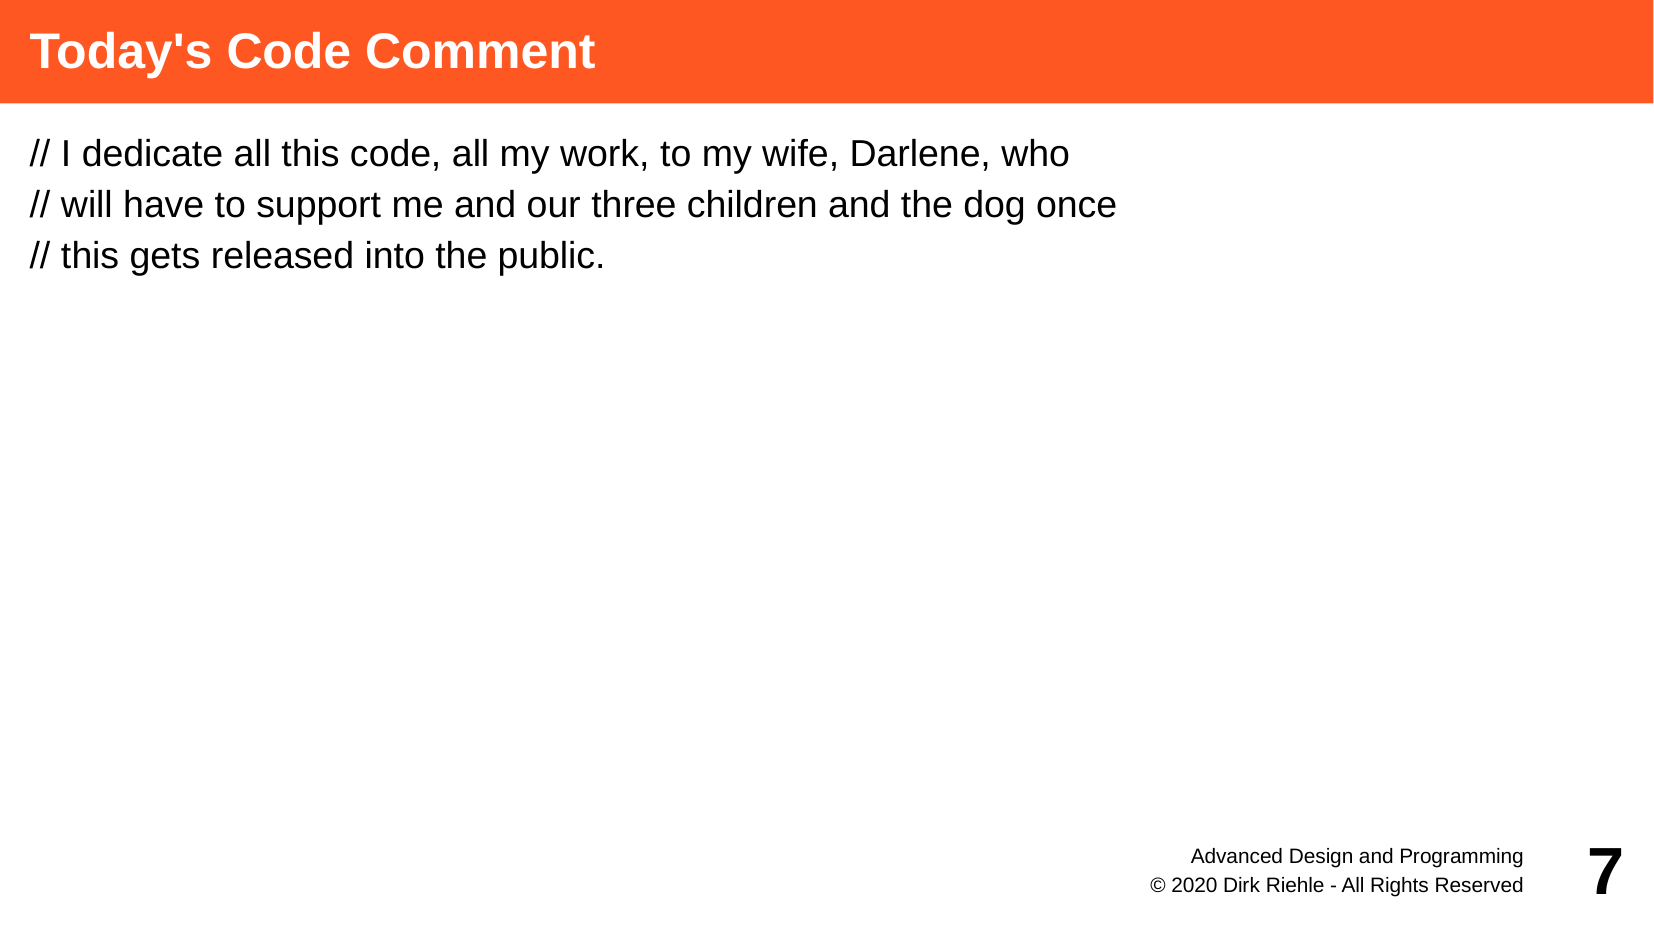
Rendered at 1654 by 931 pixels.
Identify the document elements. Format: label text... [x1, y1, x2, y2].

title Today's Code Comment [0, 0, 1654, 104]
list // I dedicate all this code, all my work, to my wife, Darlene, who // will have to support me and our three children and the dog once // this gets released into the public. [29, 132, 1625, 813]
